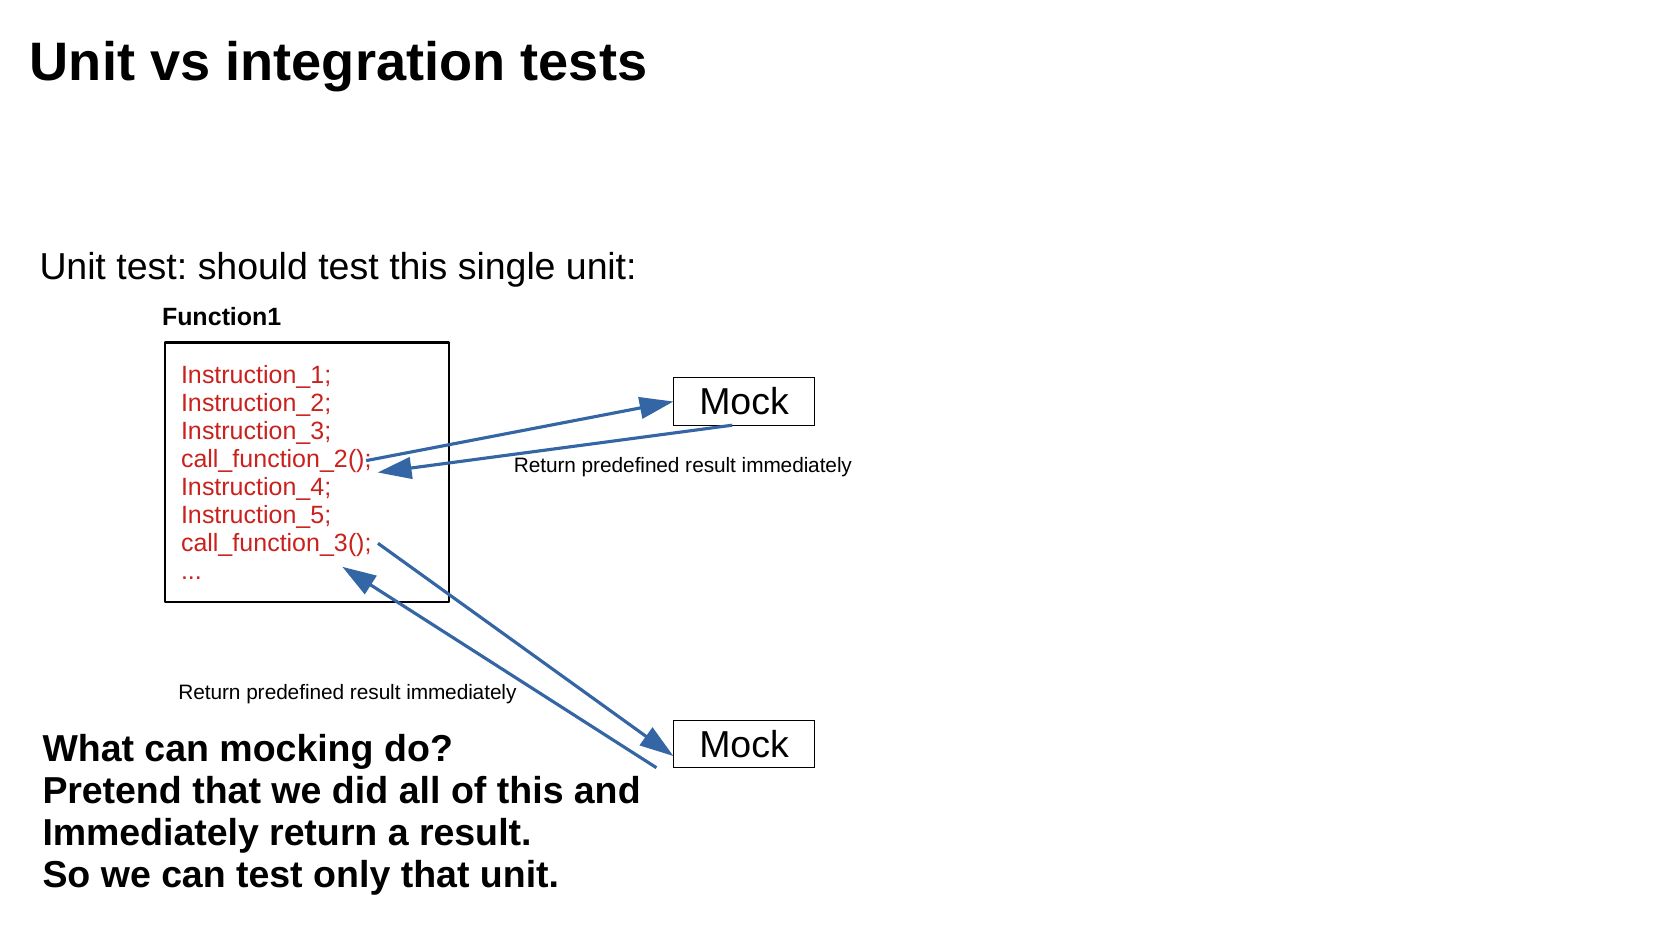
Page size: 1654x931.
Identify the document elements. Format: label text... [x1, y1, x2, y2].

text_box Unit test: should test this single unit: [24, 238, 653, 296]
text_box Mock [673, 720, 815, 768]
text_box What can mocking do? Pretend that we did all of this and Immediately return a result. So we can test only that unit. [587, 720, 657, 765]
text_box Unit vs integration tests [15, 23, 663, 99]
text_box What can mocking do? Pretend that we did all of this and Immediately return a result. So we can test only that unit. [27, 720, 657, 904]
text_box Instruction_1; Instruction_2; Instruction_3; call_function_2(); Instruction_4; Instruction_5; call_function_3(); ... [165, 342, 449, 603]
text_box Return predefined result immediately [163, 673, 532, 712]
text_box Function1 [147, 296, 297, 339]
text_box Mock [673, 377, 815, 426]
text_box Return predefined result immediately [498, 446, 867, 485]
